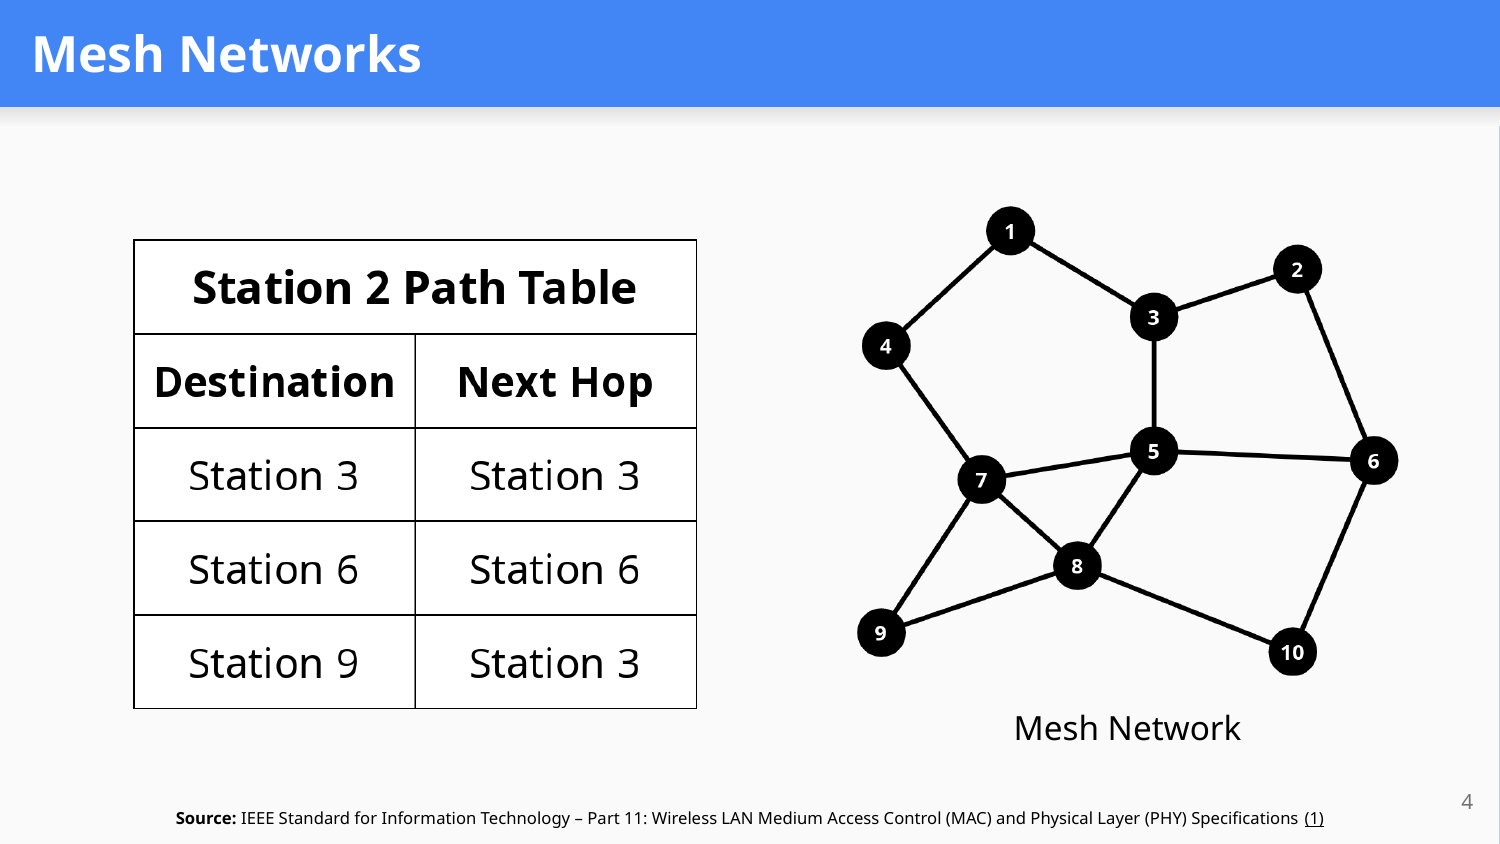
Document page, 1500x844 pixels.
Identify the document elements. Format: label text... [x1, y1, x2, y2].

text_box Mesh Network [852, 692, 1403, 763]
picture [852, 206, 1403, 676]
slide_number 29 [1398, 770, 1489, 835]
title Mesh Networks [16, 2, 1464, 102]
text_box Source: IEEE Standard for Information Technology – Part 11: Wireless LAN Medium Access Control (MAC) and Physical Layer (PHY) Specifications (1) [139, 793, 1360, 844]
picture [133, 239, 697, 709]
